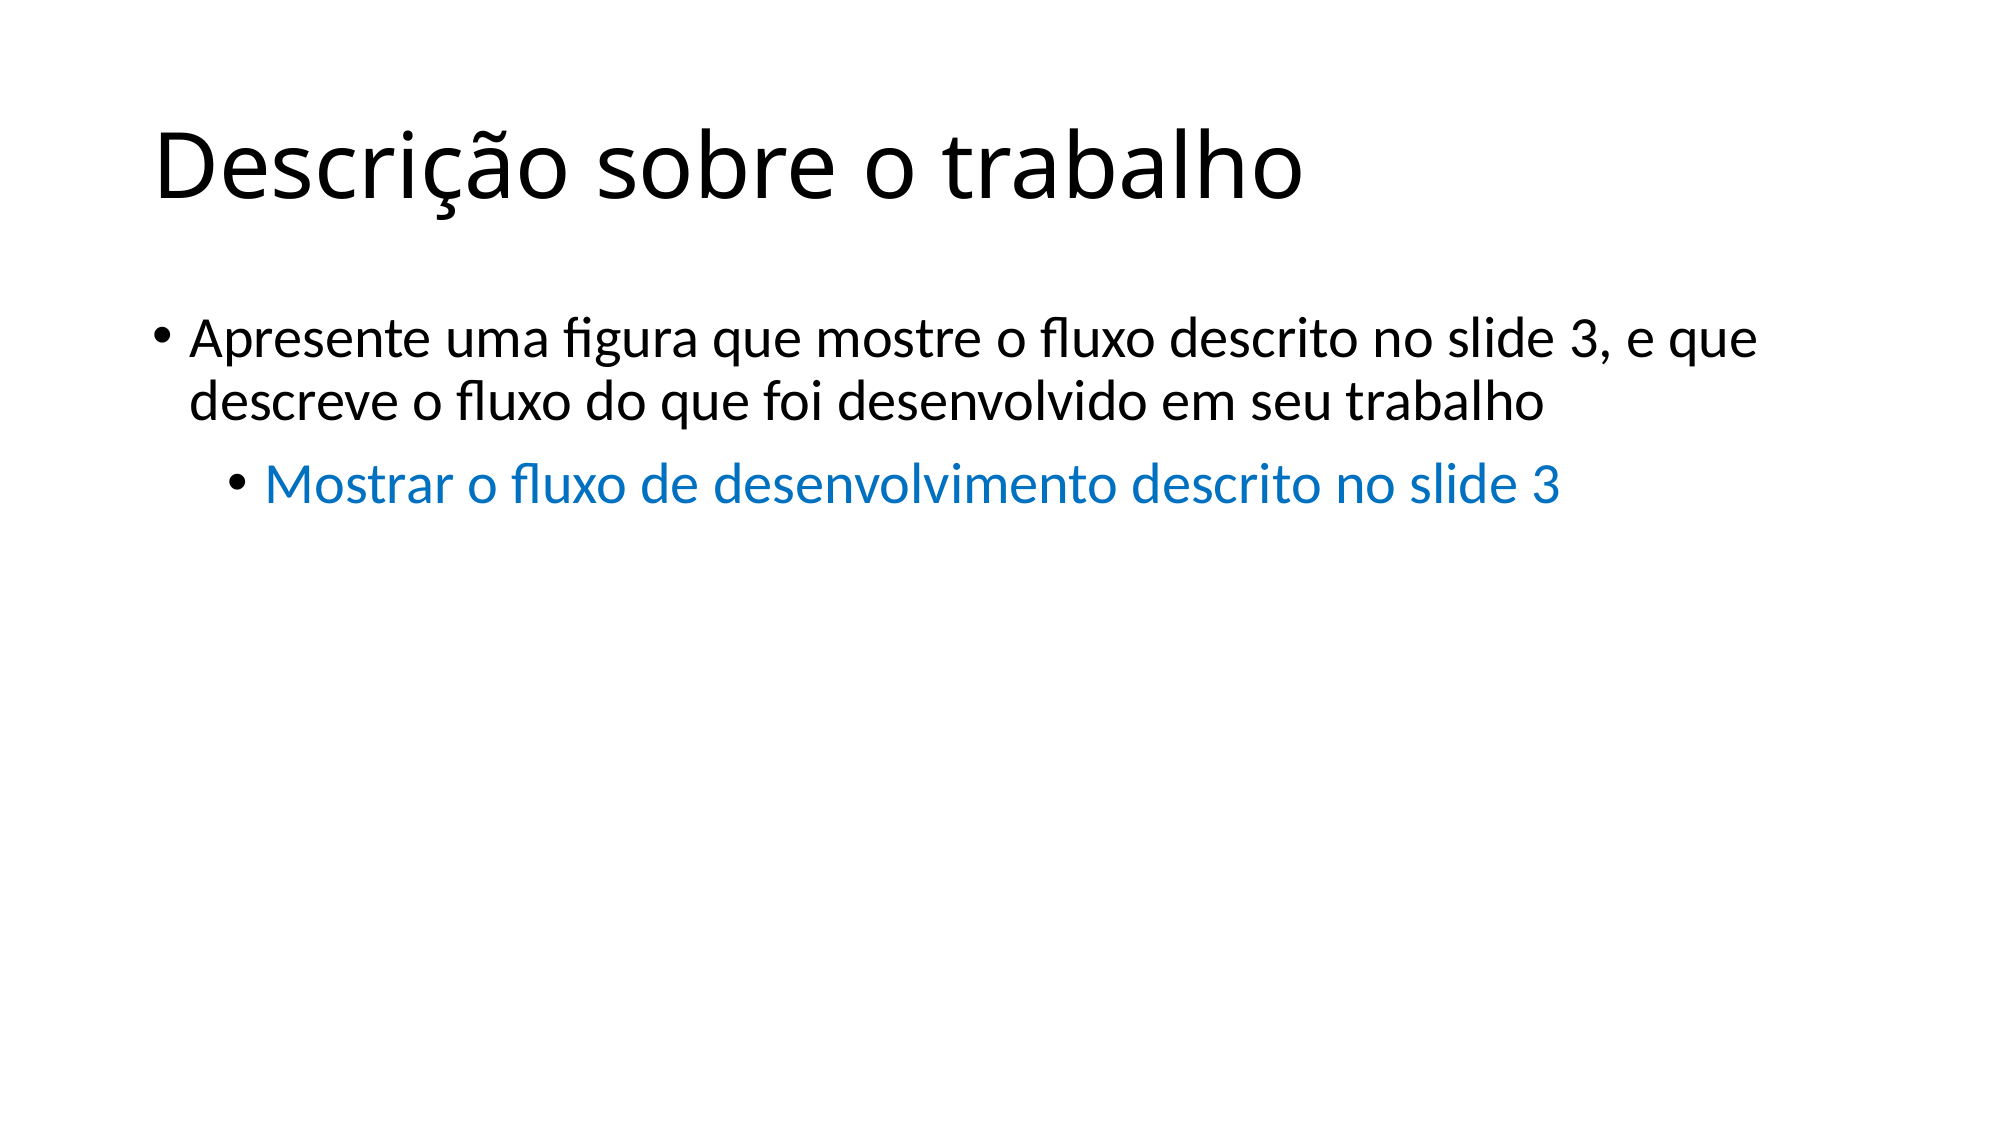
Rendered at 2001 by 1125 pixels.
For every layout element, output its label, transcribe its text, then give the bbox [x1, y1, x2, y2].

text_box Descrição sobre o trabalho [137, 59, 1863, 278]
text_box Apresente uma figura que mostre o fluxo descrito no slide 3, e que descreve o fluxo do que foi desenvolvido em seu trabalho Mostrar o fluxo de desenvolvimento descrito no slide 3 [137, 299, 1863, 1014]
